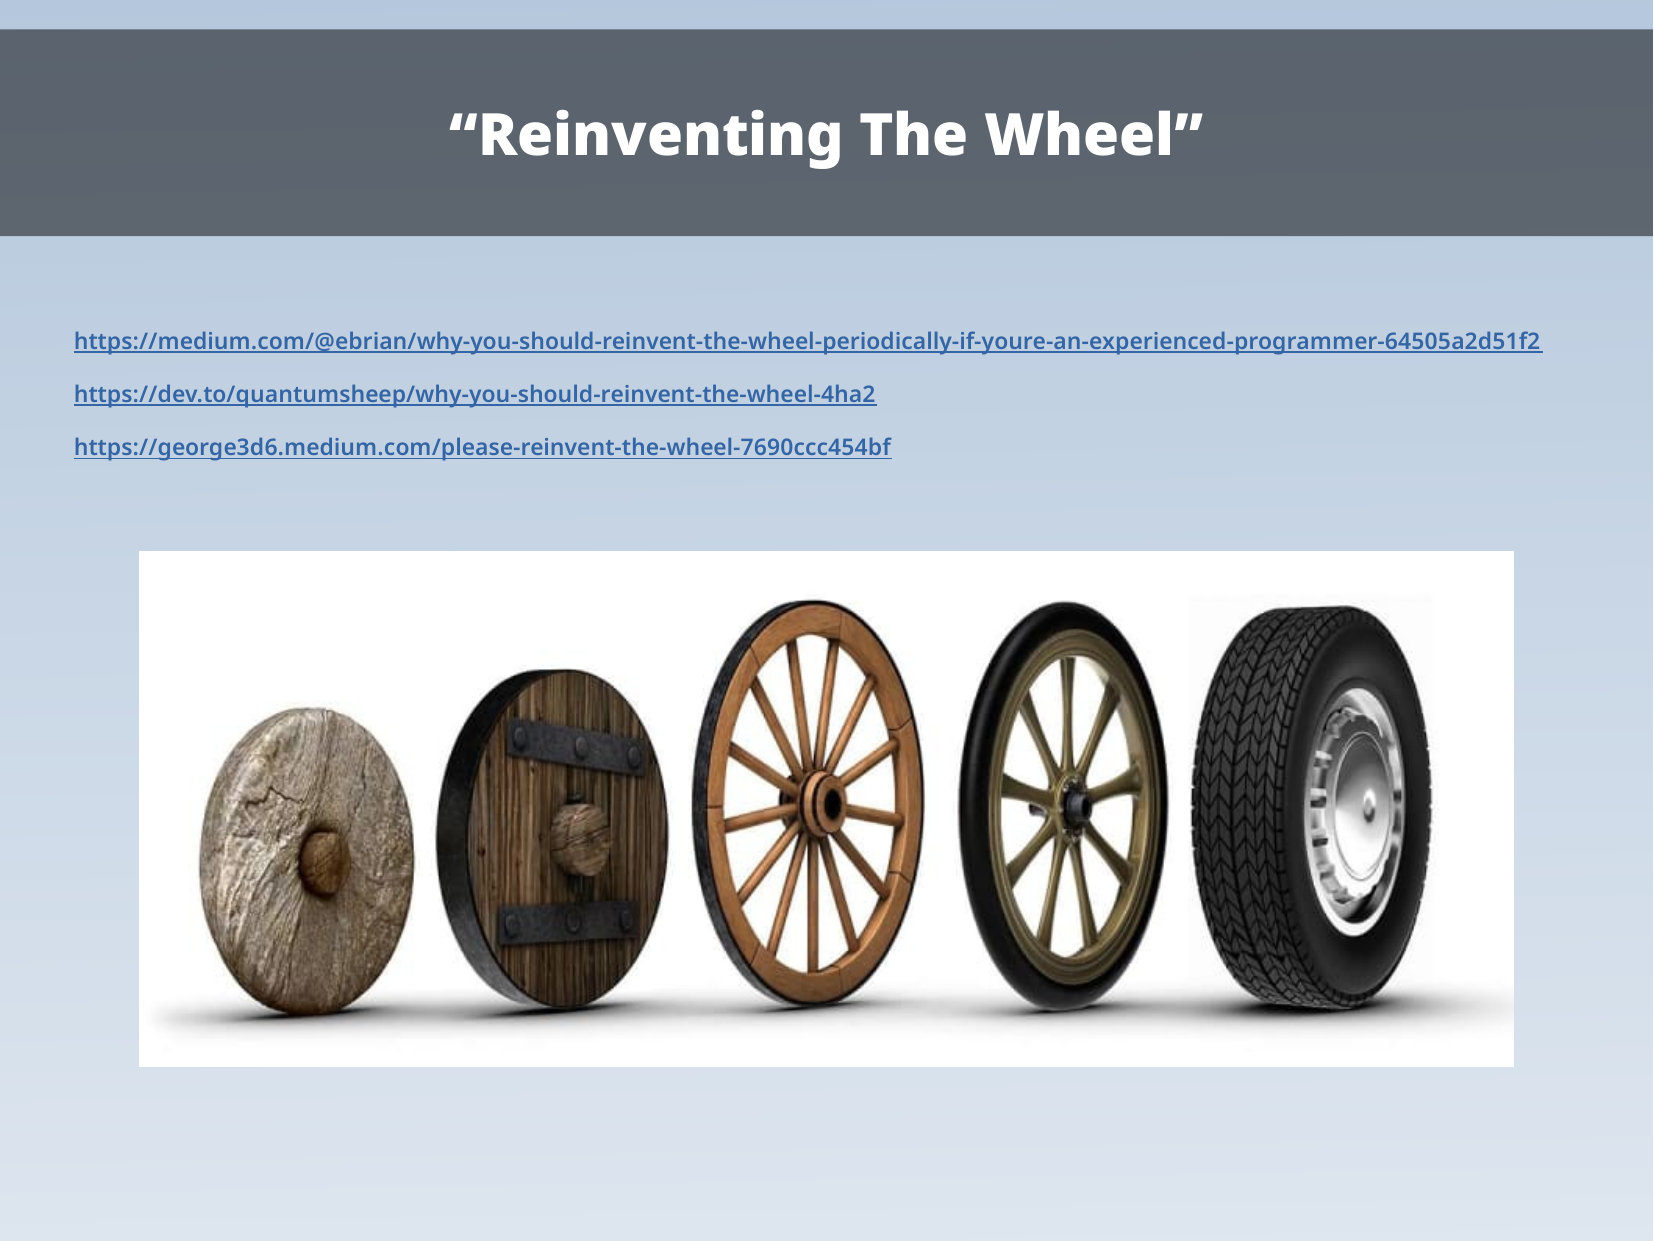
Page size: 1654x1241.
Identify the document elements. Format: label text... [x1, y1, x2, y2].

picture [139, 551, 1514, 1067]
title “Reinventing The Wheel” [58, 59, 1594, 207]
list https://medium.com/@ebrian/why-you-should-reinvent-the-wheel-periodically-if-youre-an-experienced-programmer-64505a2d51f2 https://dev.to/quantumsheep/why-you-should-reinvent-the-wheel-4ha2 https://george3d6.medium.com/please-reinvent-the-wheel-7690ccc454bf [73, 324, 1580, 493]
